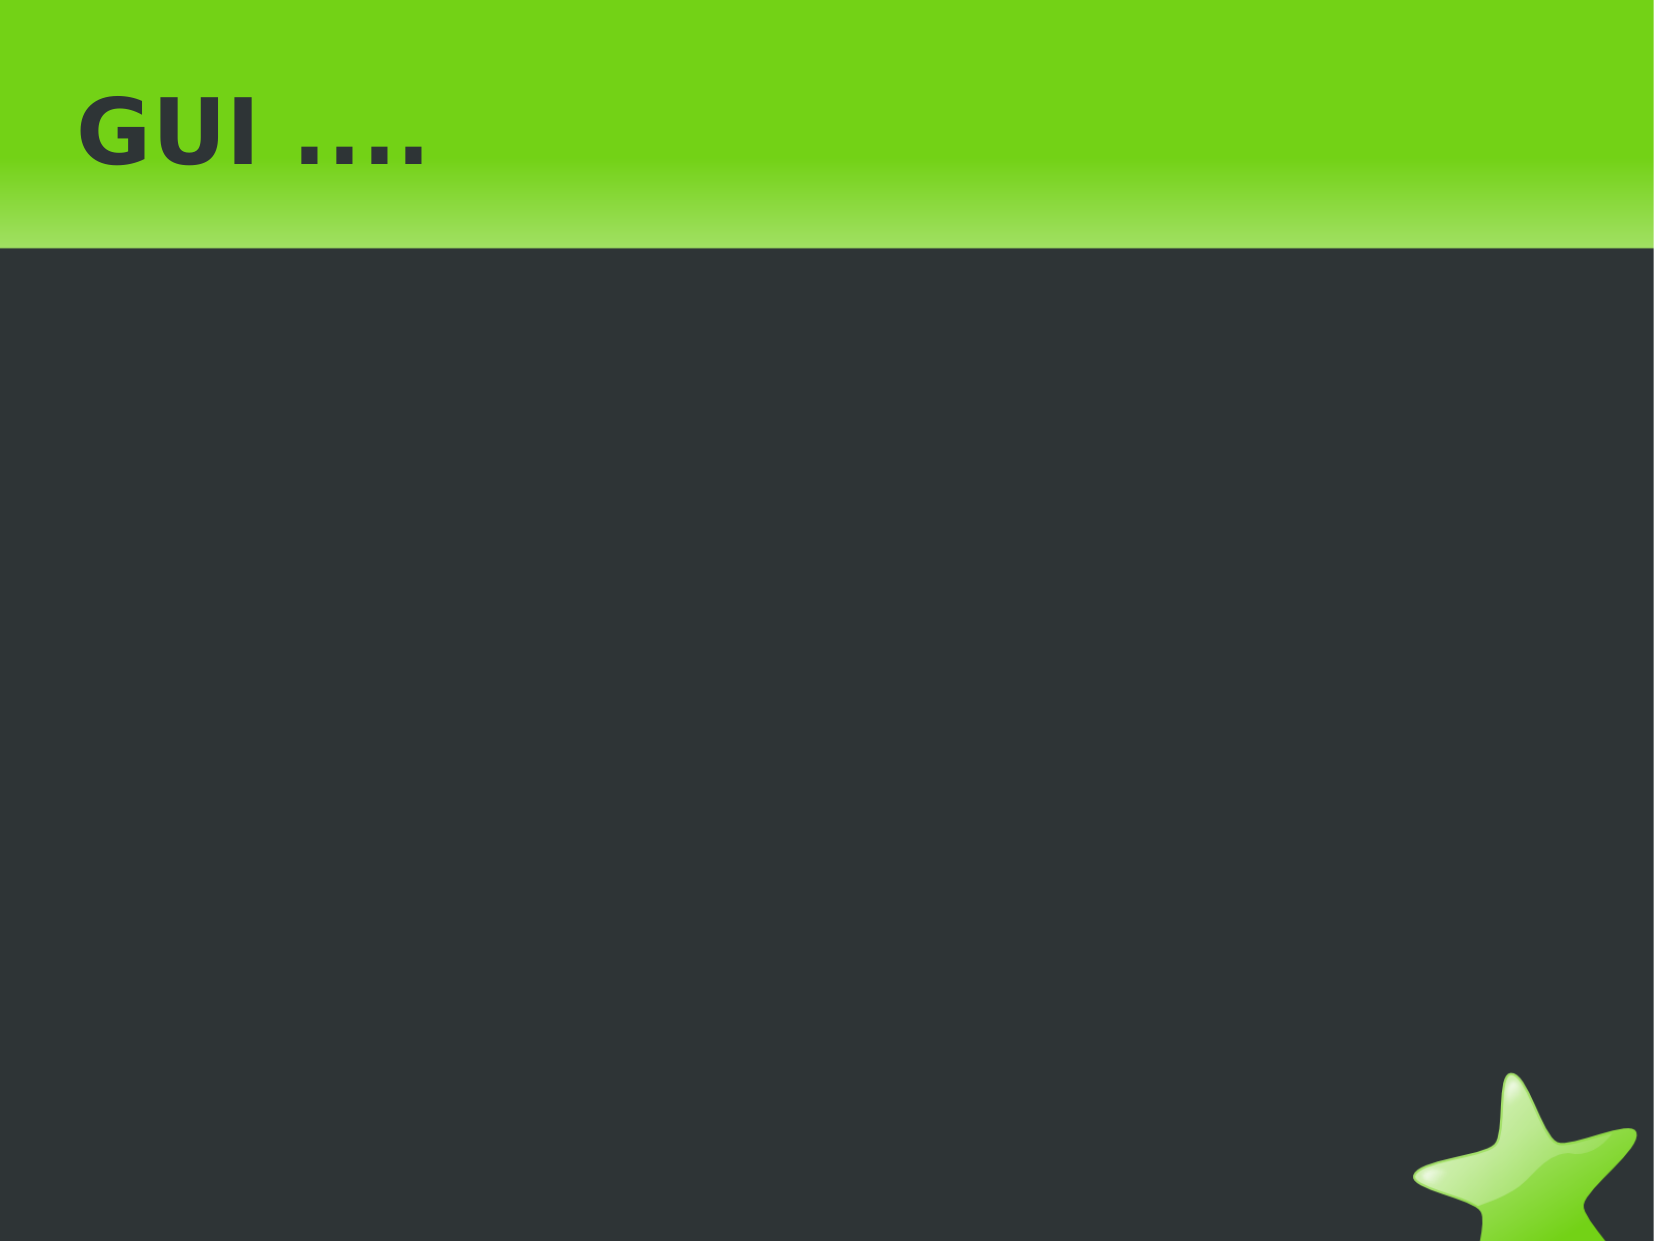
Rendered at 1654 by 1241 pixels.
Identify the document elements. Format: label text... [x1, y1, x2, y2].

title GUI .... [76, 36, 1565, 229]
picture [0, 0, 1654, 1241]
